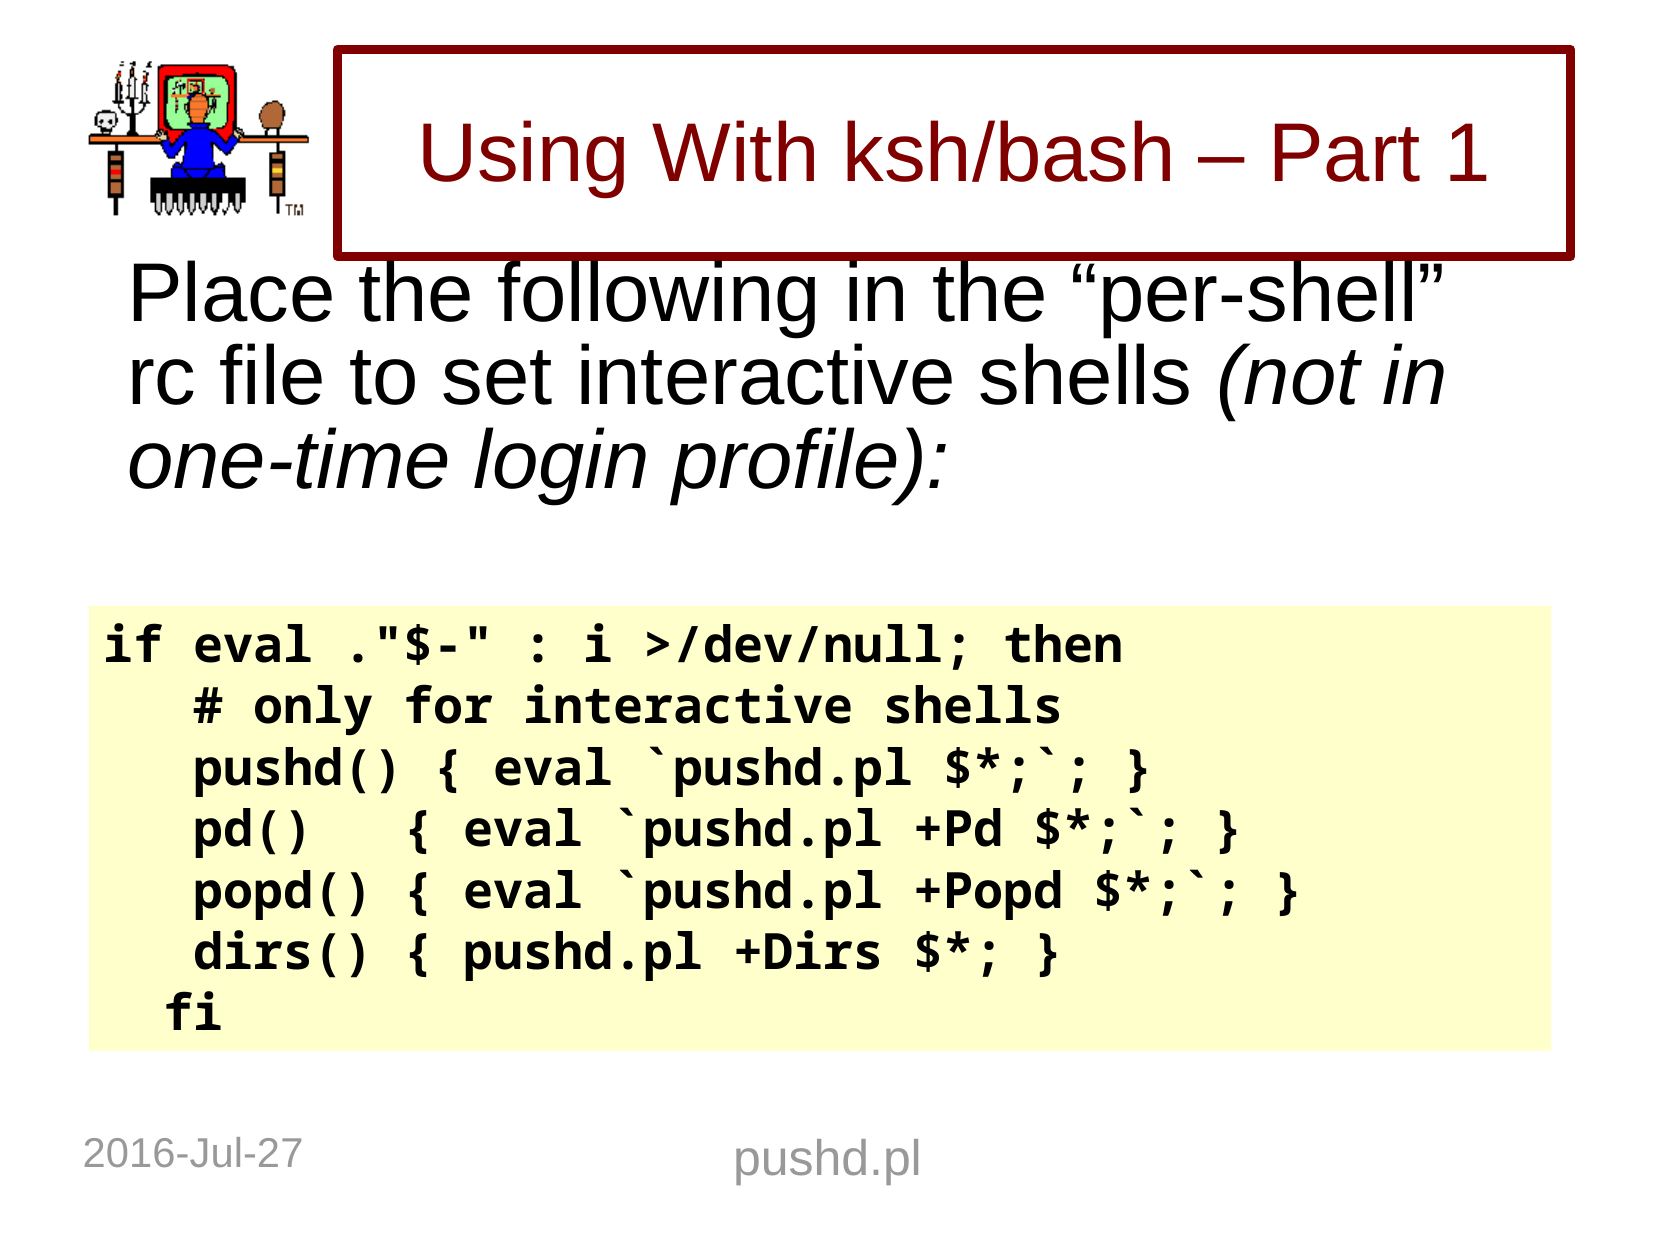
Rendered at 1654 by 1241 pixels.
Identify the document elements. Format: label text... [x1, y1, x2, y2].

text_box Place the following in the “per-shell” rc file to set interactive shells (not in one-time login profile): [112, 246, 1463, 523]
title Using With ksh/bash – Part 1 [337, 49, 1571, 257]
picture [86, 60, 312, 225]
text_box if eval ."$-" : i >/dev/null; then # only for interactive shells pushd() { eval `pushd.pl $*;`; } pd() { eval `pushd.pl +Pd $*;`; } popd() { eval `pushd.pl +Popd $*;`; } dirs() { pushd.pl +Dirs $*; } fi [88, 605, 1552, 984]
